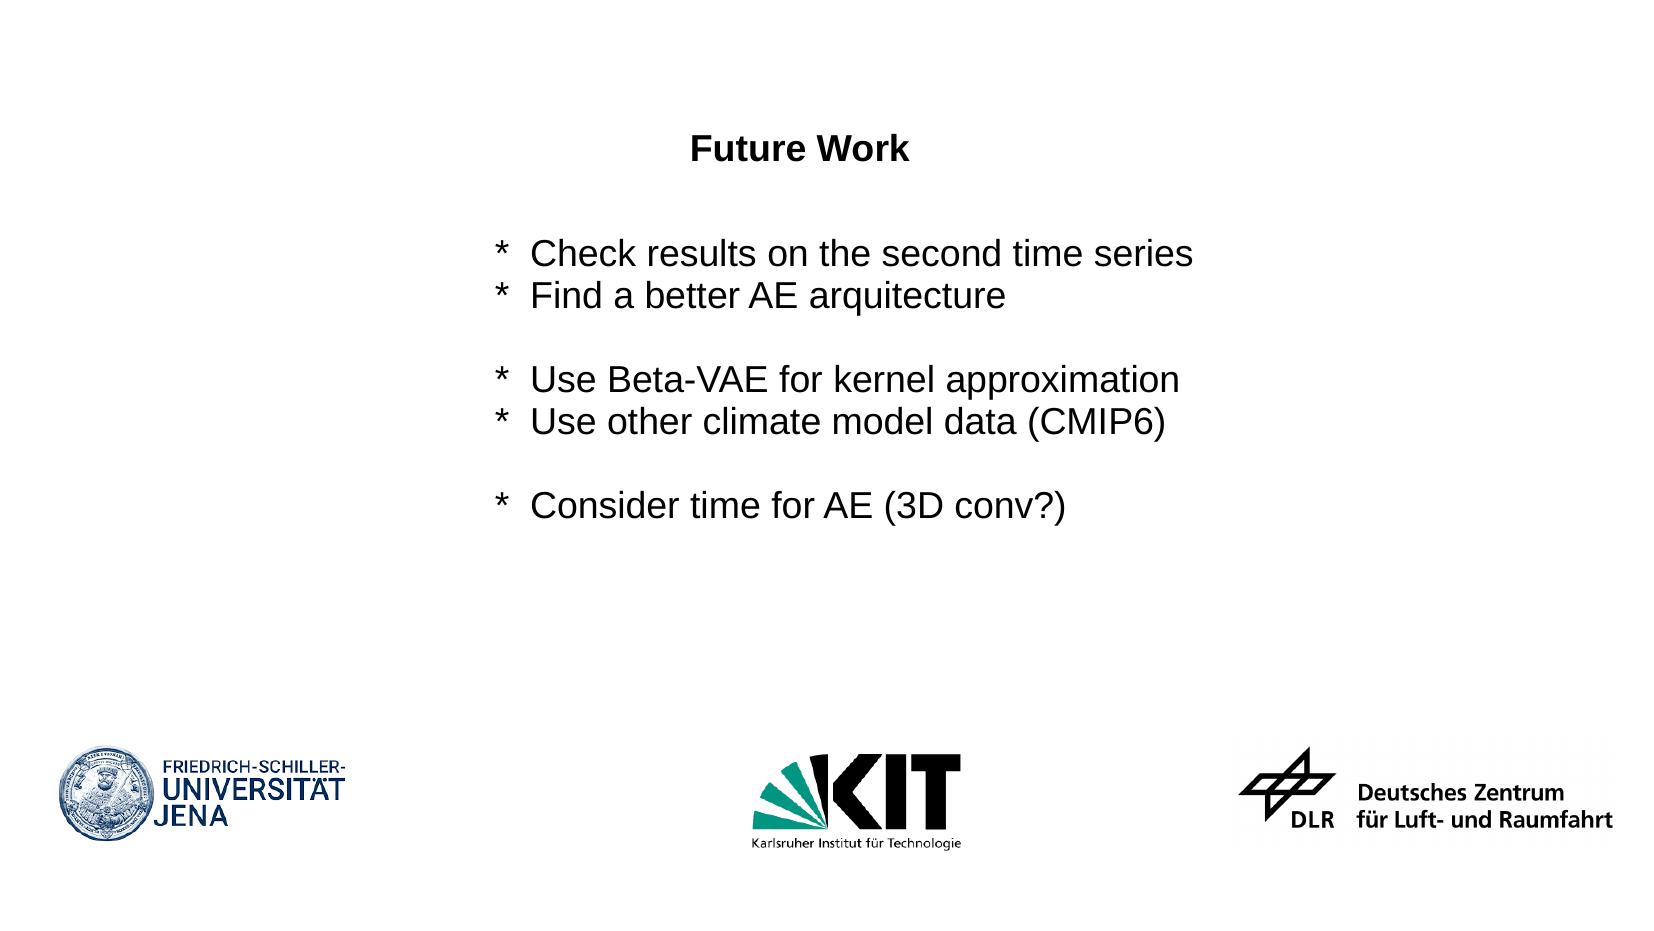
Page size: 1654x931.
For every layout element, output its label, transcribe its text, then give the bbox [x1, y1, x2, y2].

text_box * Check results on the second time series * Find a better AE arquitecture * Use Beta-VAE for kernel approximation * Use other climate model data (CMIP6) * Consider time for AE (3D conv?) [480, 225, 1209, 576]
picture [1230, 730, 1621, 851]
picture [750, 754, 961, 851]
text_box Future Work [675, 120, 925, 177]
picture [45, 730, 358, 856]
